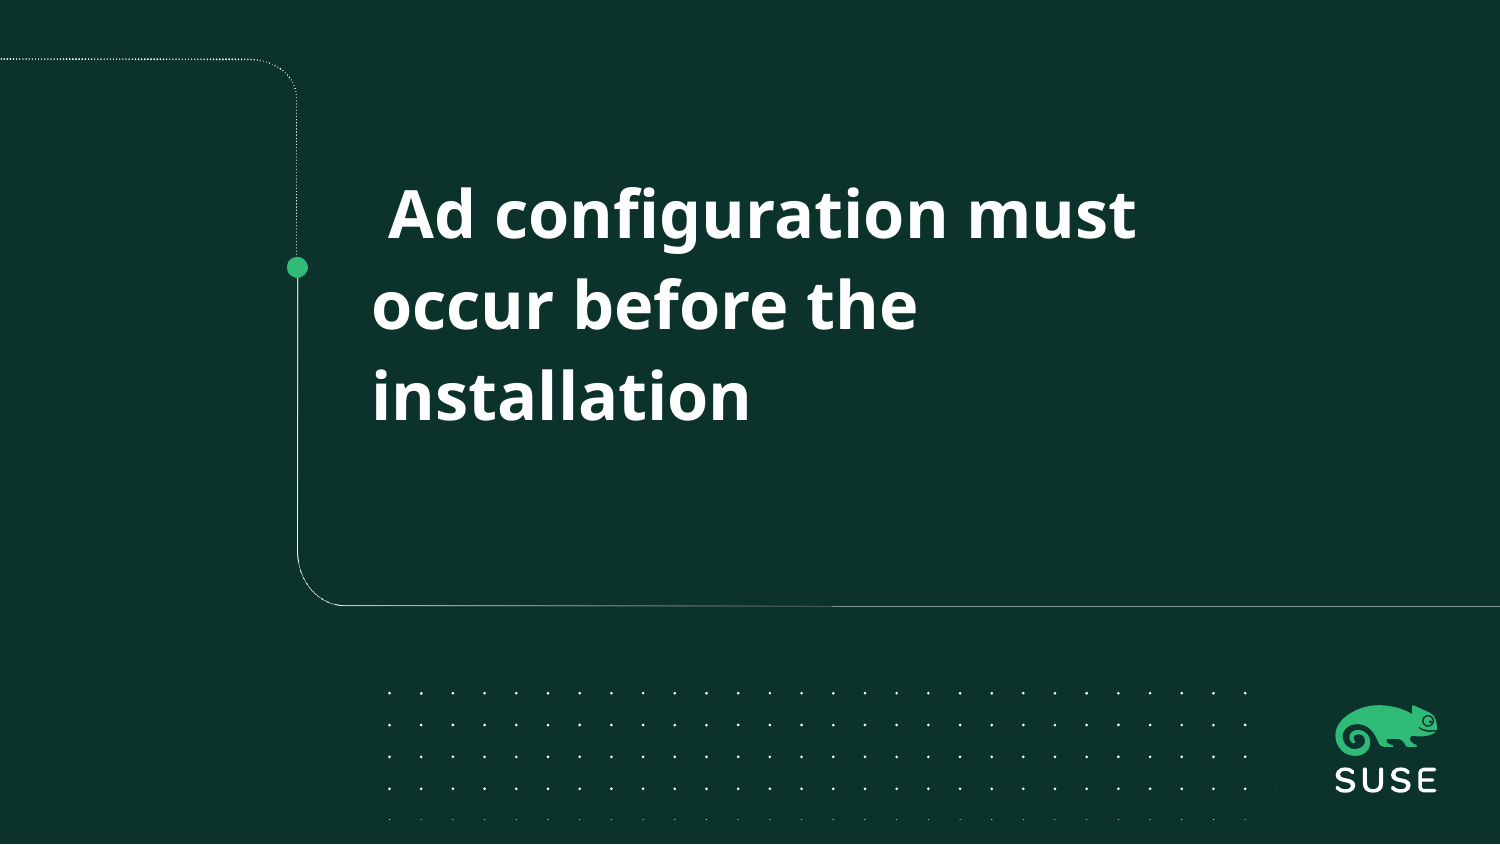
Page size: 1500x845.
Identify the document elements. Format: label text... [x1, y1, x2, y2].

title Ad configuration must occur before the installation [371, 225, 1276, 382]
picture [0, 58, 1500, 607]
